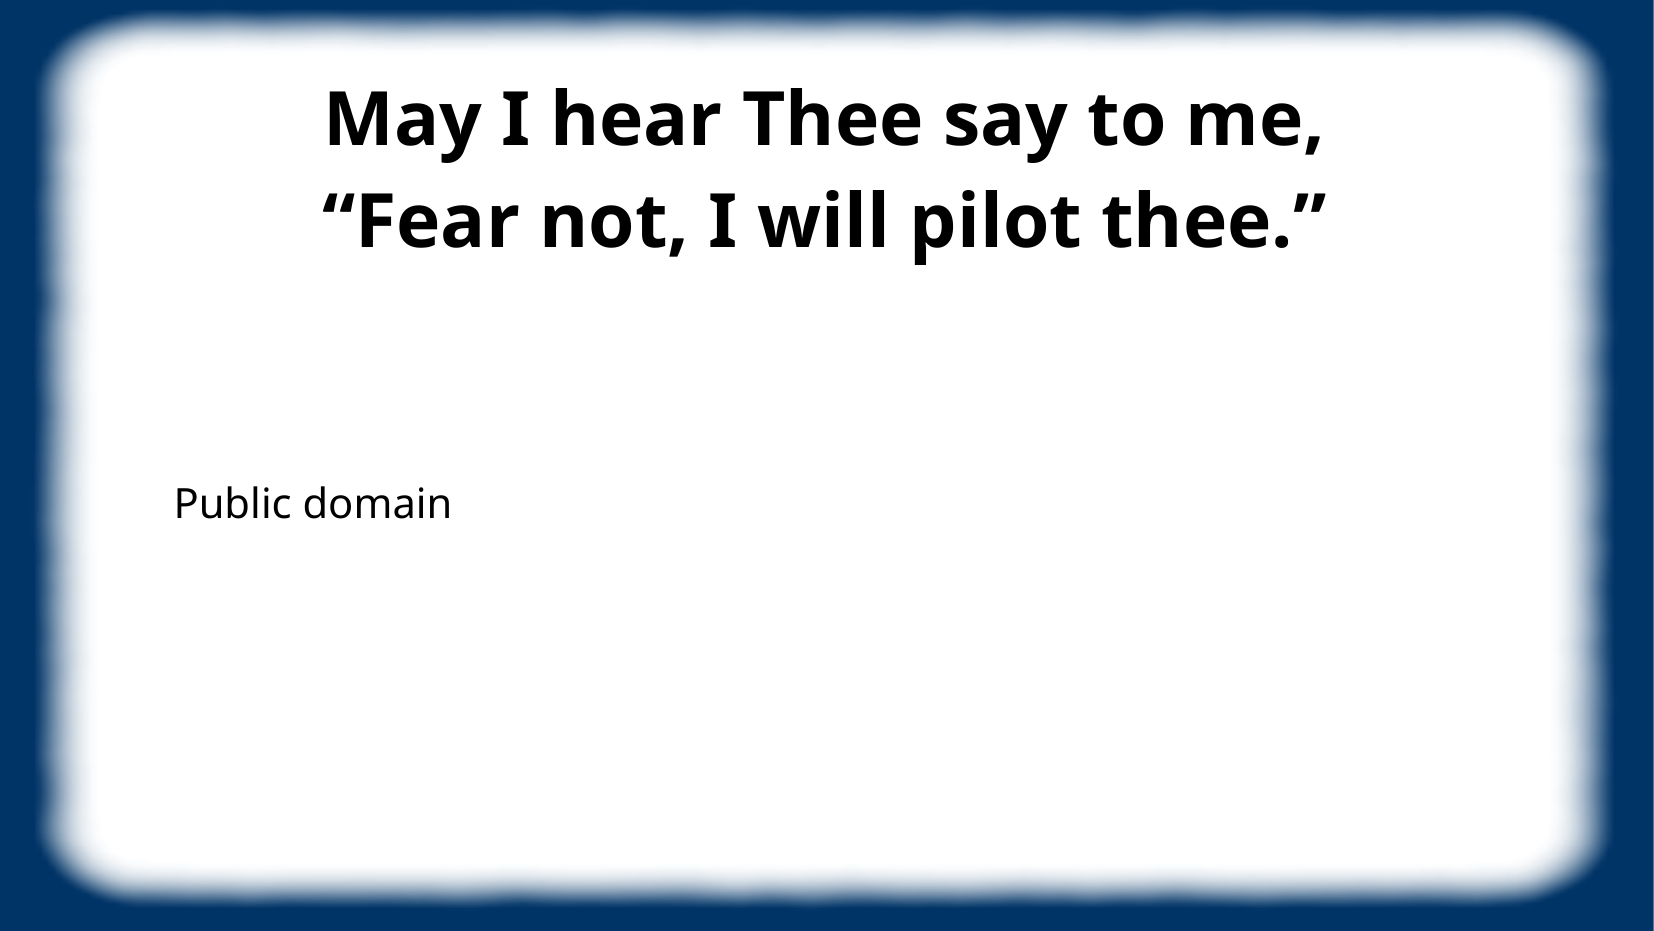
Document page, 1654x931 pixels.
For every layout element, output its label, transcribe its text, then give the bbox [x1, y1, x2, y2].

text_box May I hear Thee say to me, “Fear not, I will pilot thee.” Public domain [105, 57, 1546, 571]
picture [0, 0, 1654, 931]
